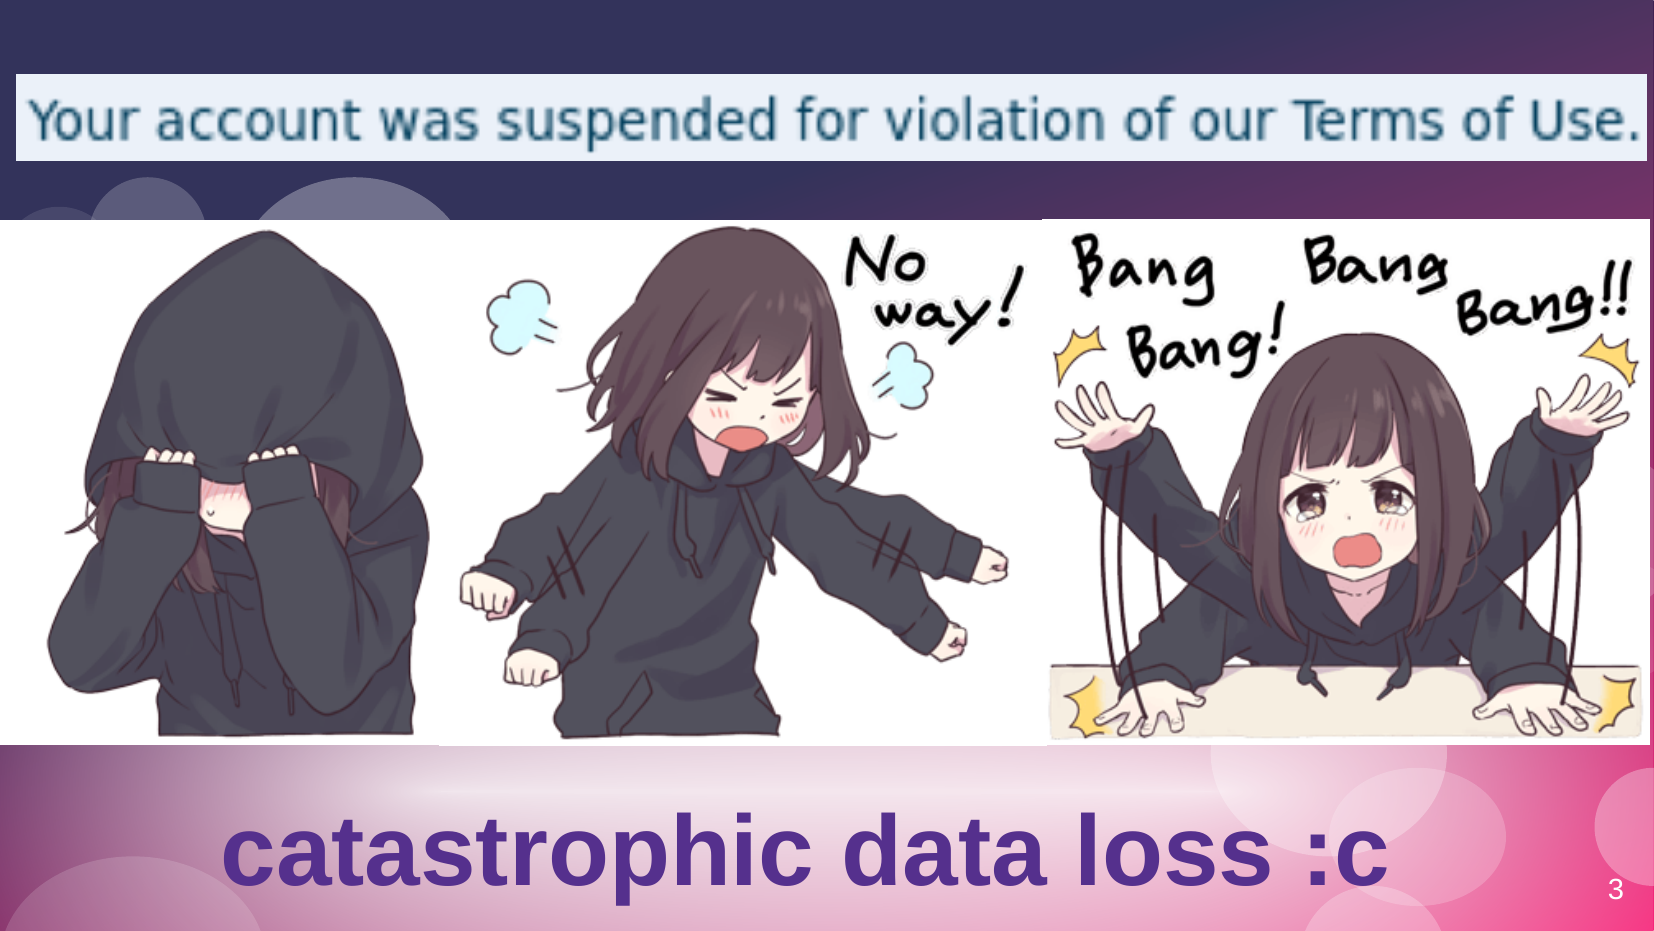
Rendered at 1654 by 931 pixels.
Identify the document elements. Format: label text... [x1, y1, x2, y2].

picture [16, 74, 1647, 161]
picture [0, 219, 1650, 746]
text_box catastrophic data loss :c [37, 787, 1576, 915]
